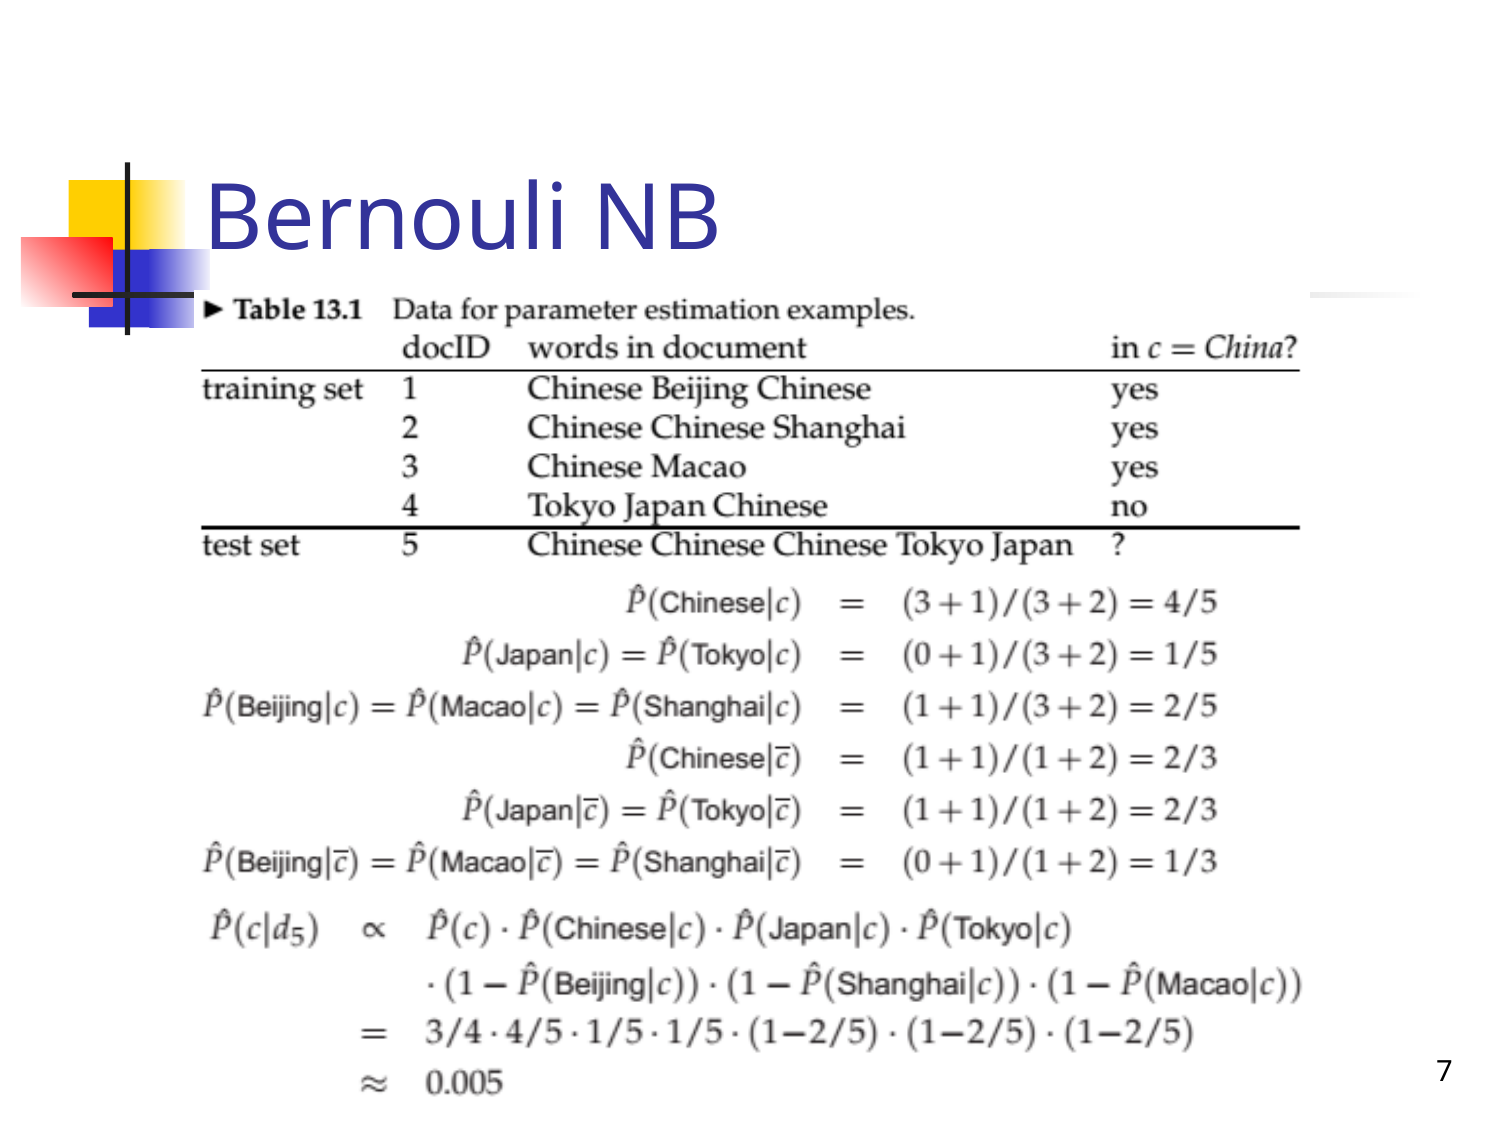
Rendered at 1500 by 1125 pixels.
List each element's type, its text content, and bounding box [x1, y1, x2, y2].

picture [194, 290, 1310, 894]
title Bernouli NB [188, 35, 1468, 275]
picture [194, 898, 1307, 1106]
slide_number <number> [1307, 1024, 1468, 1100]
